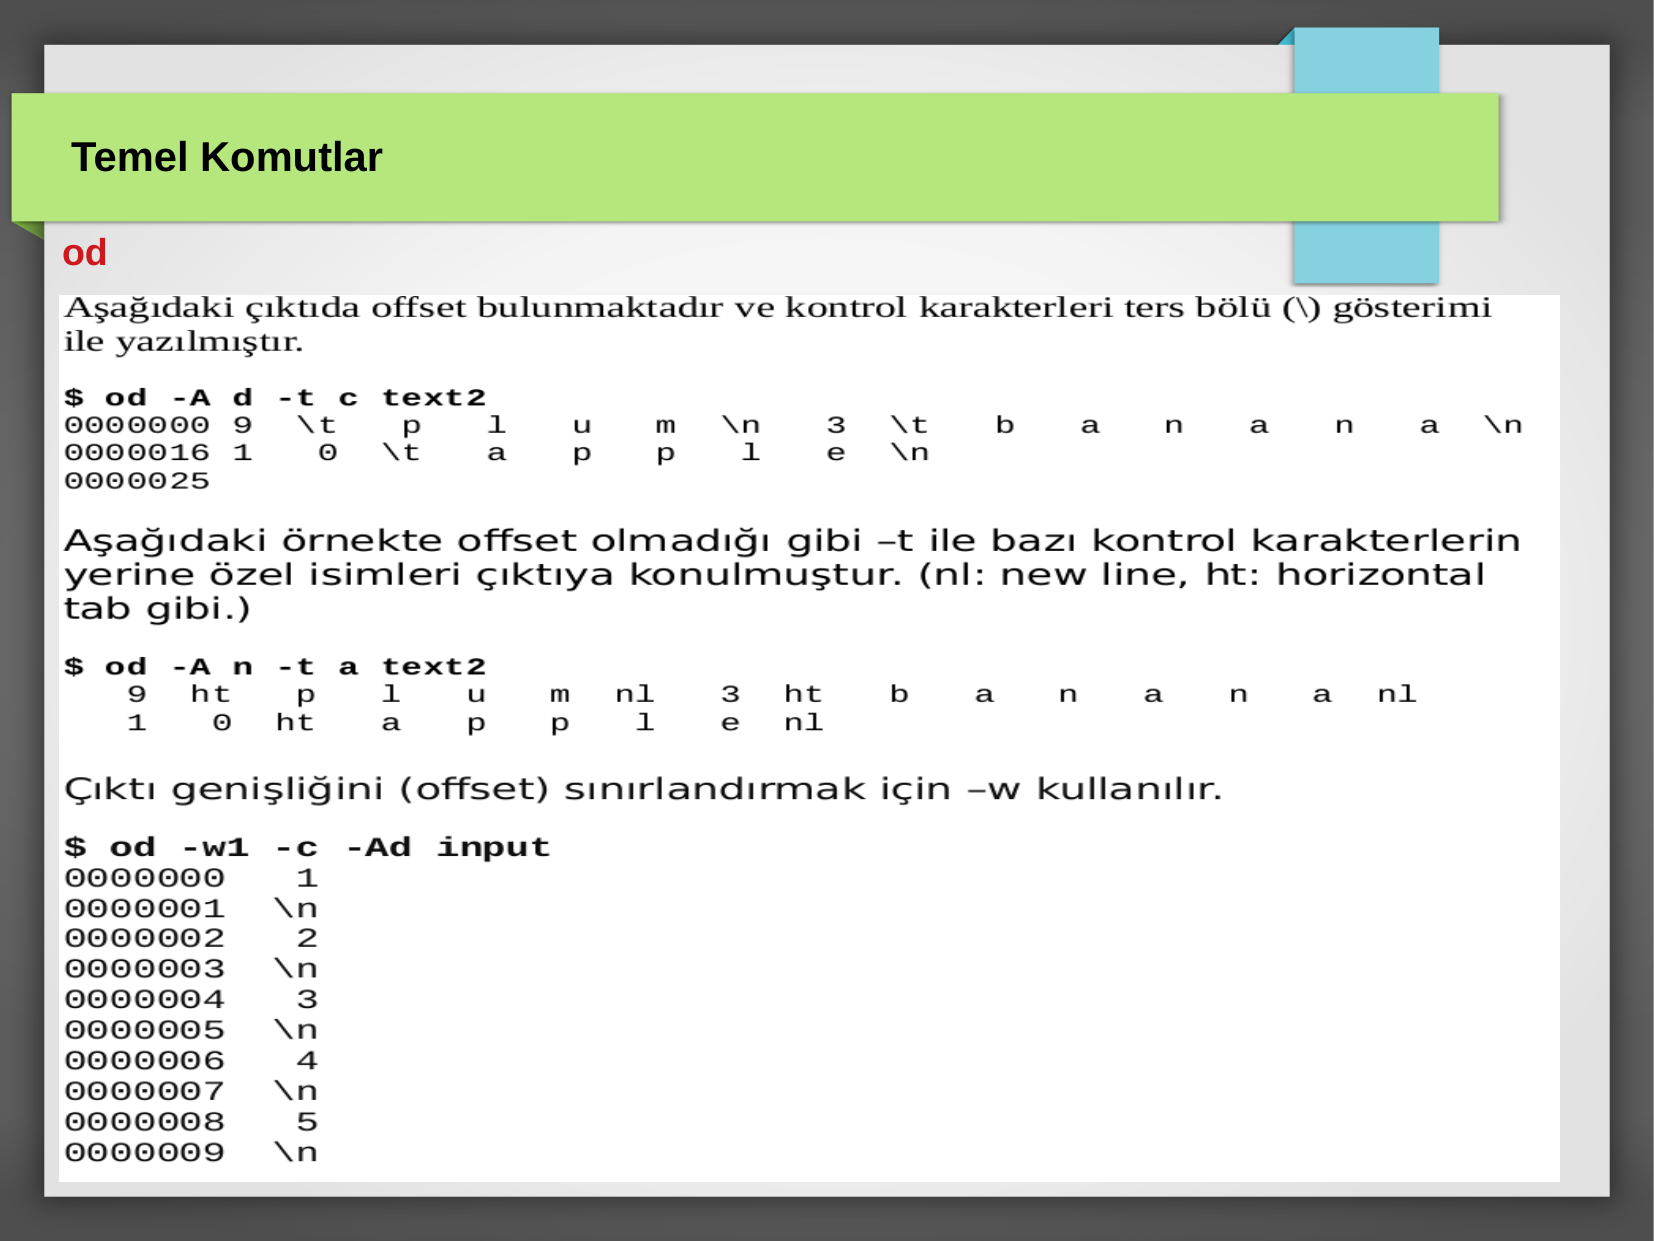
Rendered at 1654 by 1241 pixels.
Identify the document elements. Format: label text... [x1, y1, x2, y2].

text_box Temel Komutlar [56, 126, 426, 207]
picture [0, 0, 1654, 1241]
text_box od [47, 224, 123, 282]
